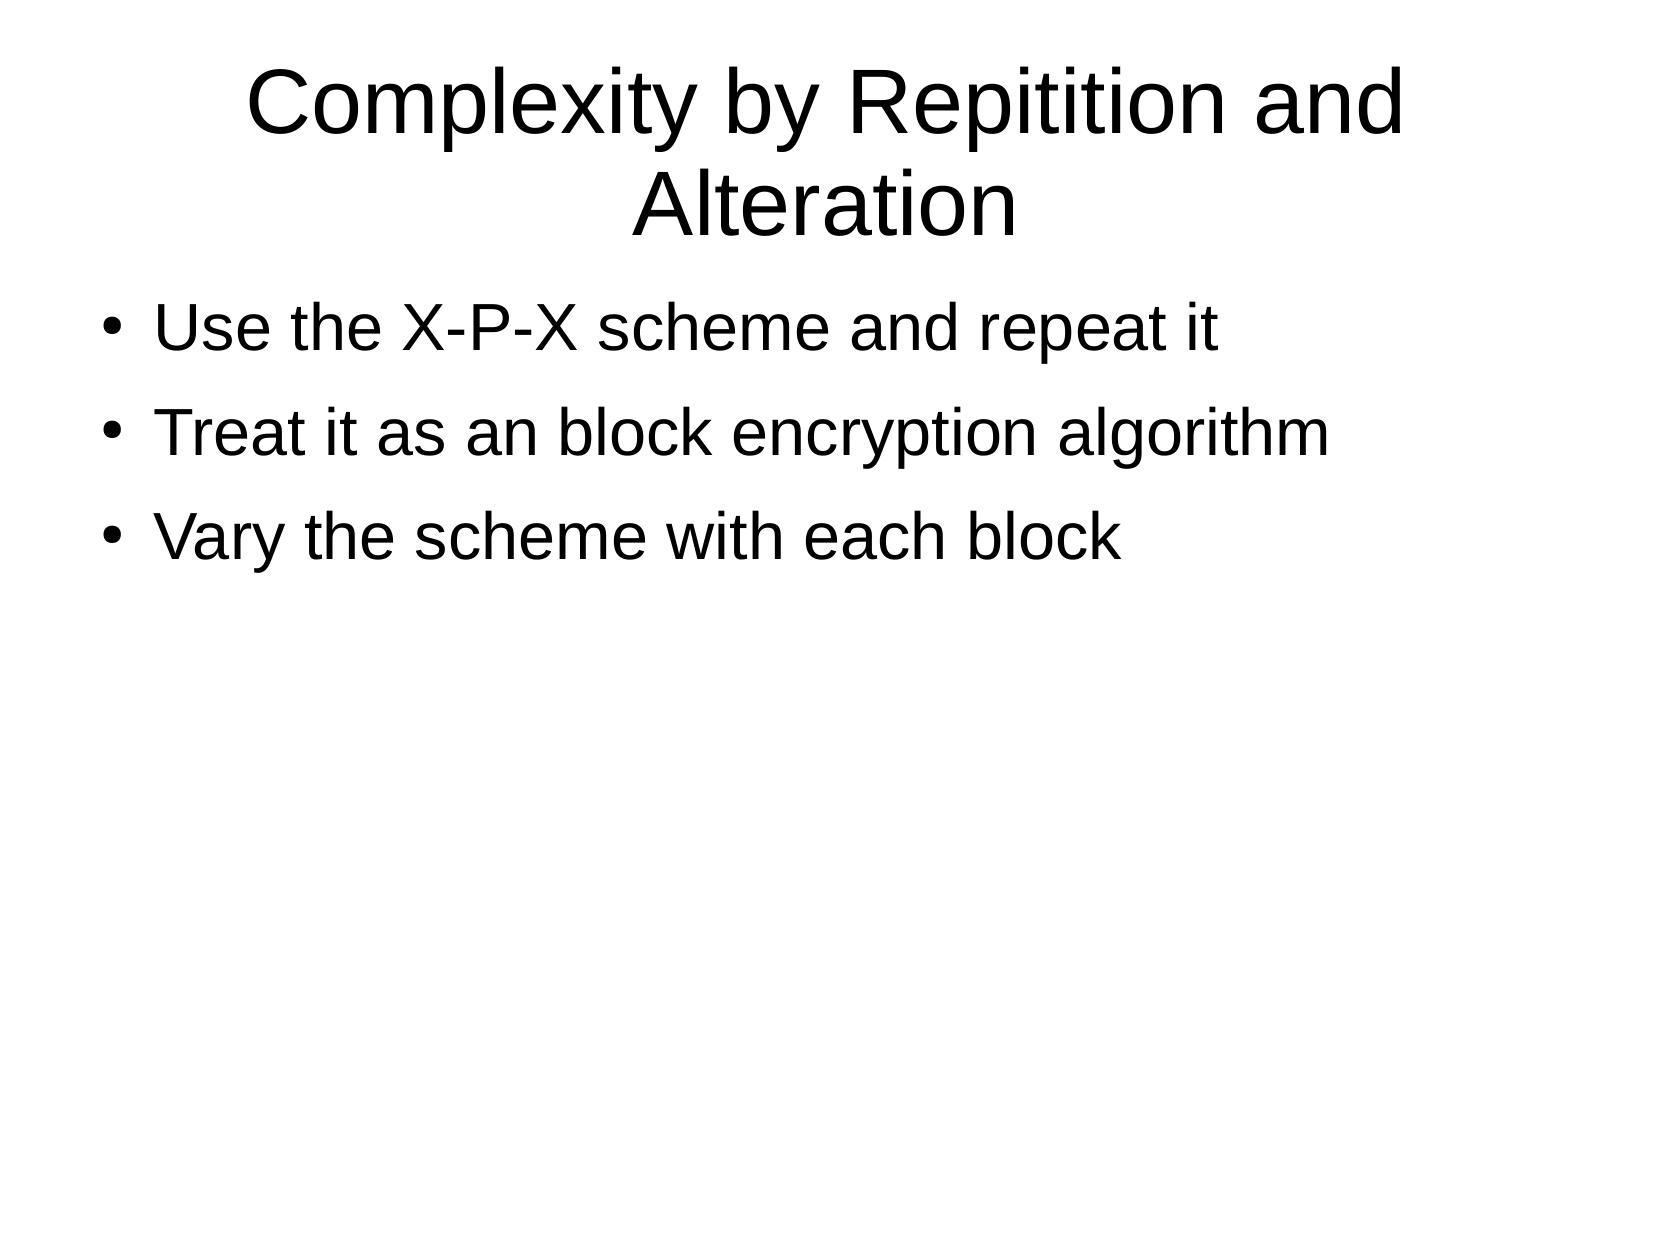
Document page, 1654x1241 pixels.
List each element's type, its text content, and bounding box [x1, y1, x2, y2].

list Use the X-P-X scheme and repeat it Treat it as an block encryption algorithm Vary the scheme with each block [82, 290, 1571, 1010]
title Complexity by Repitition and Alteration [82, 49, 1571, 257]
